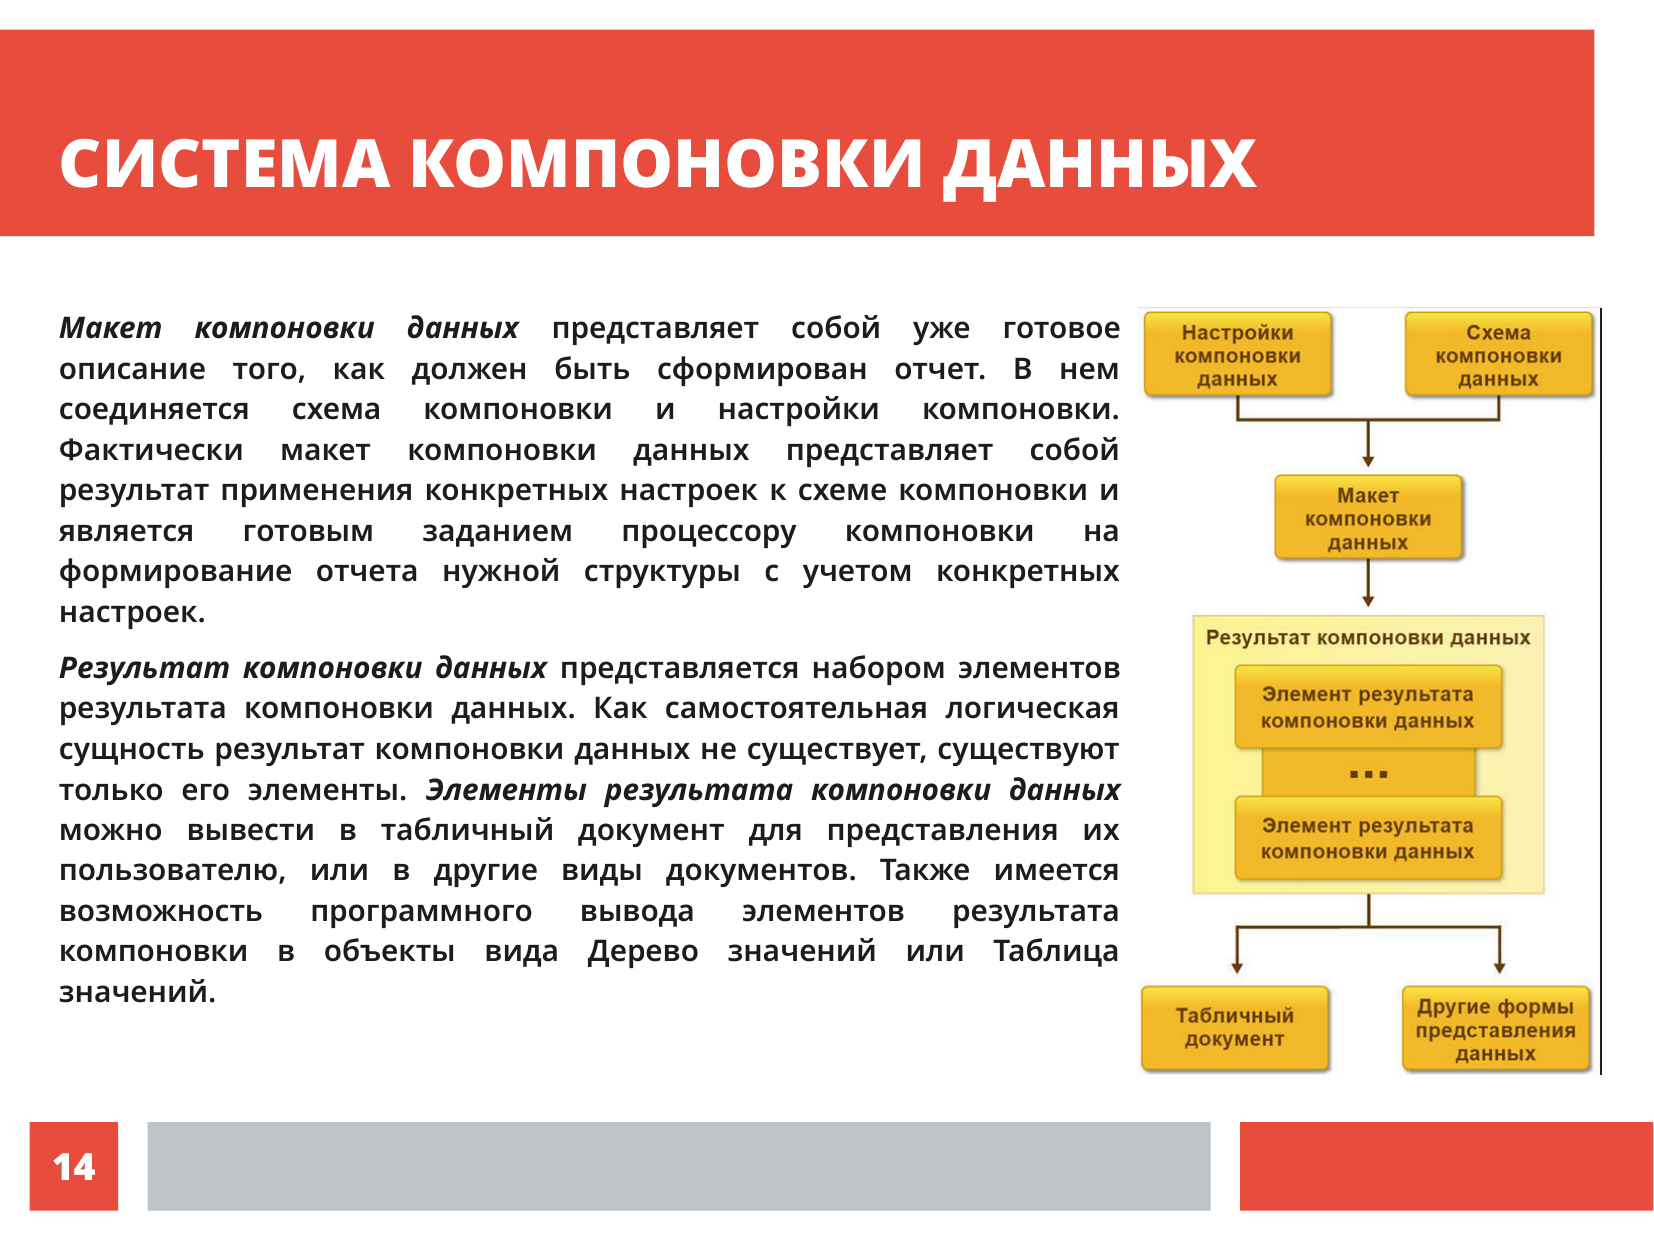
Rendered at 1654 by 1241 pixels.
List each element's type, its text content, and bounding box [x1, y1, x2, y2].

title СИСТЕМА КОМПОНОВКИ ДАННЫХ [59, 59, 1595, 207]
picture [1138, 307, 1602, 1075]
list Макет компоновки данных представляет собой уже готовое описание того, как должен быть сформирован отчет. В нем соединяется схема компоновки и настройки компоновки. Фактически макет компоновки данных представляет собой результат применения конкретных настроек к схеме компоновки и является готовым заданием процессору компоновки на формирование отчета нужной структуры с учетом конкретных настроек. Результат компоновки данных представляется набором элементов результата компоновки данных. Как самостоятельная логическая сущность результат компоновки данных не существует, существуют только его элементы. Элементы результата компоновки данных можно вывести в табличный документ для представления их пользователю, или в другие виды документов. Также имеется возможность программного вывода элементов результата компоновки в объекты вида Дерево значений или Таблица значений. [59, 307, 1123, 1075]
